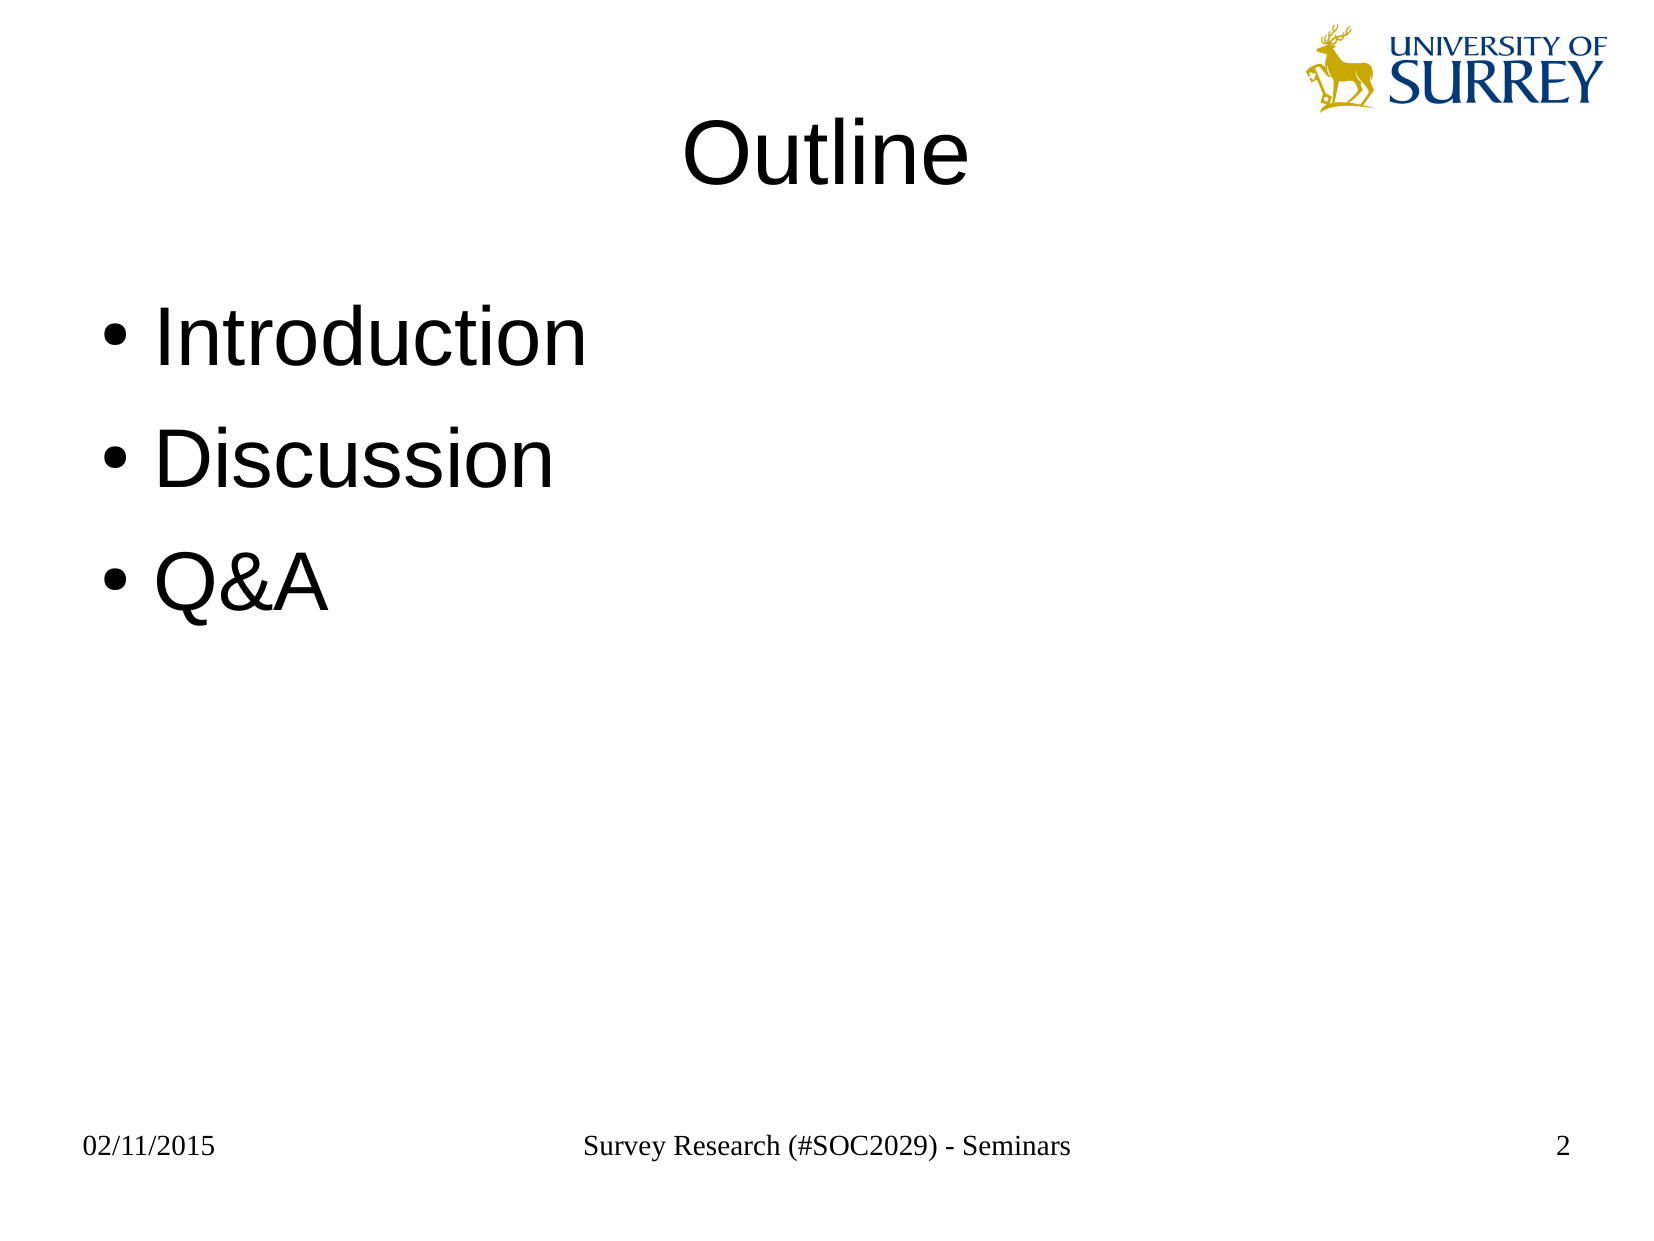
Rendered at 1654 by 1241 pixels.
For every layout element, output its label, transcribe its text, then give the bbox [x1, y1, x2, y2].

title Outline [82, 49, 1571, 257]
list Introduction Discussion Q&A [82, 290, 1571, 1010]
picture [1306, 23, 1607, 113]
